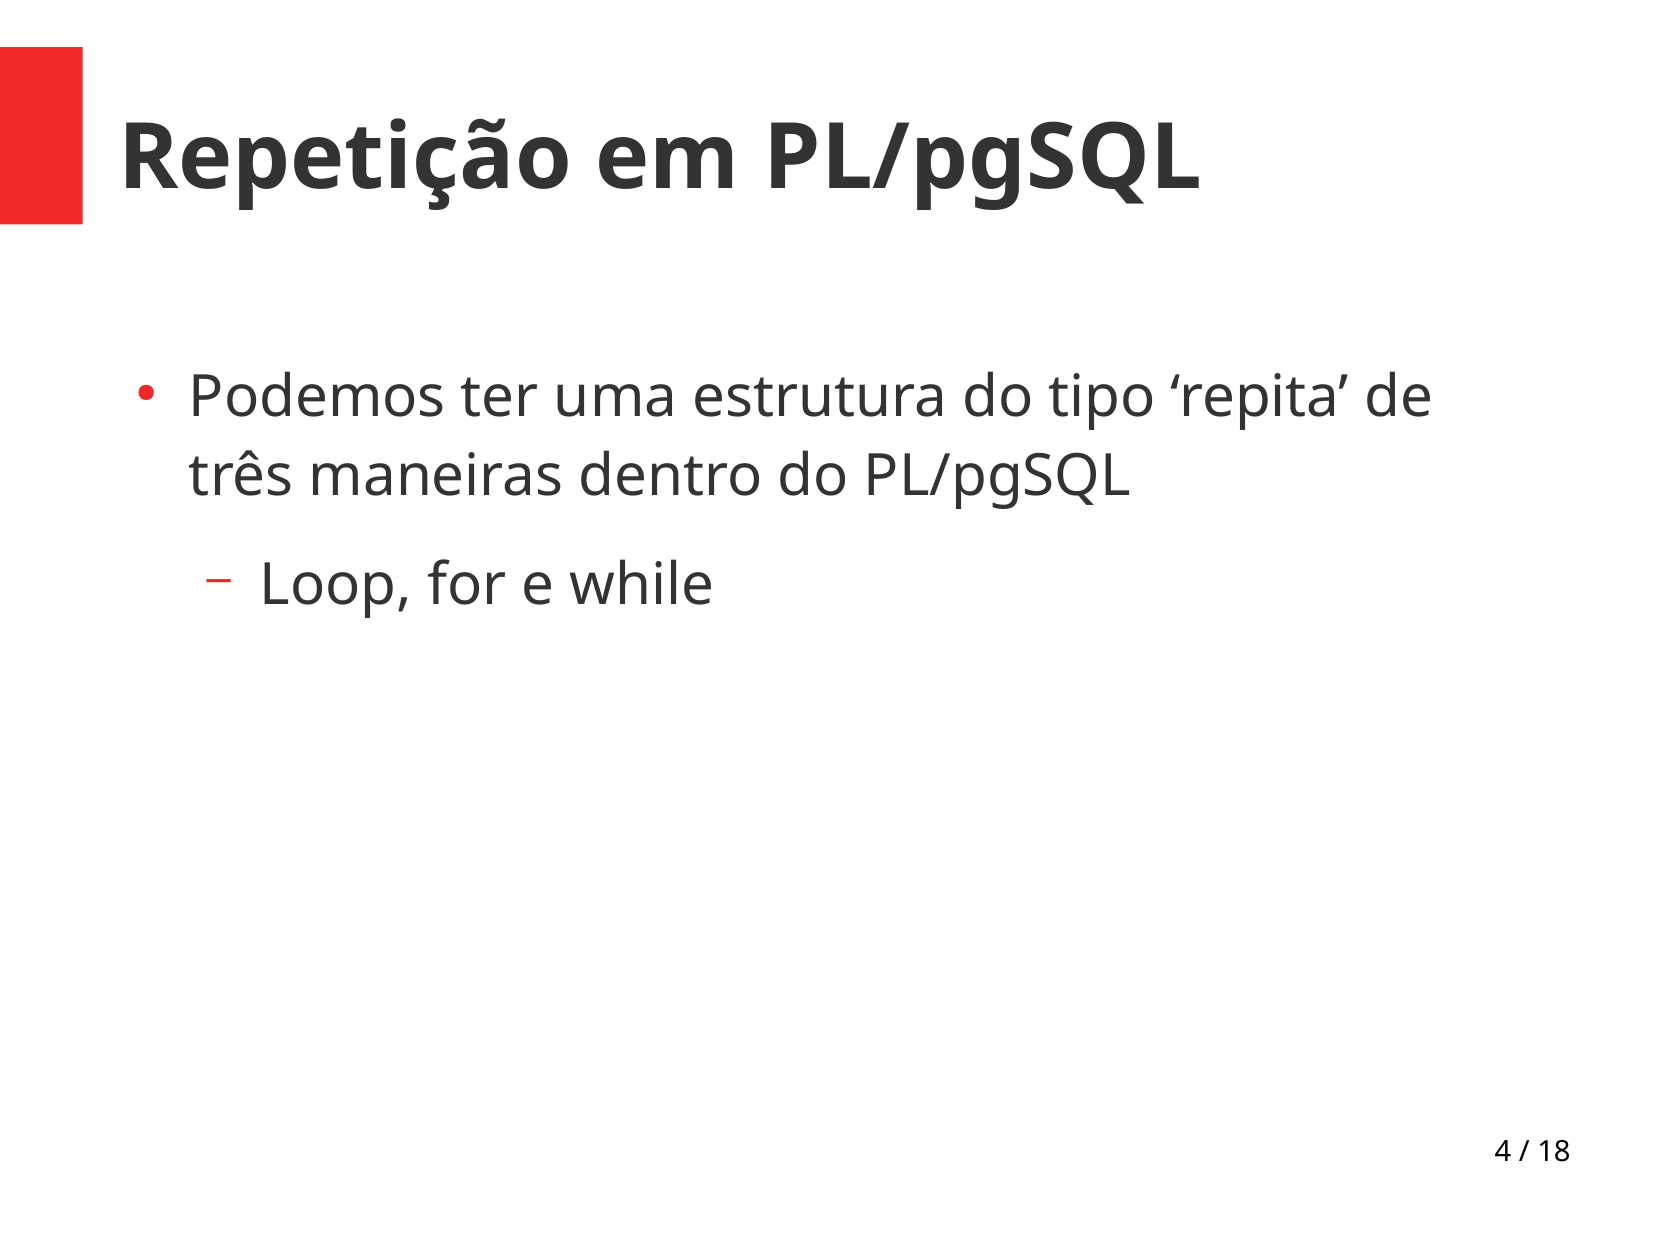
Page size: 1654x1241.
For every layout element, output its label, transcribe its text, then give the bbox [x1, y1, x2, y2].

list Podemos ter uma estrutura do tipo ‘repita’ de três maneiras dentro do PL/pgSQL Loop, for e while [118, 354, 1536, 1074]
title Repetição em PL/pgSQL [118, 49, 1571, 257]
